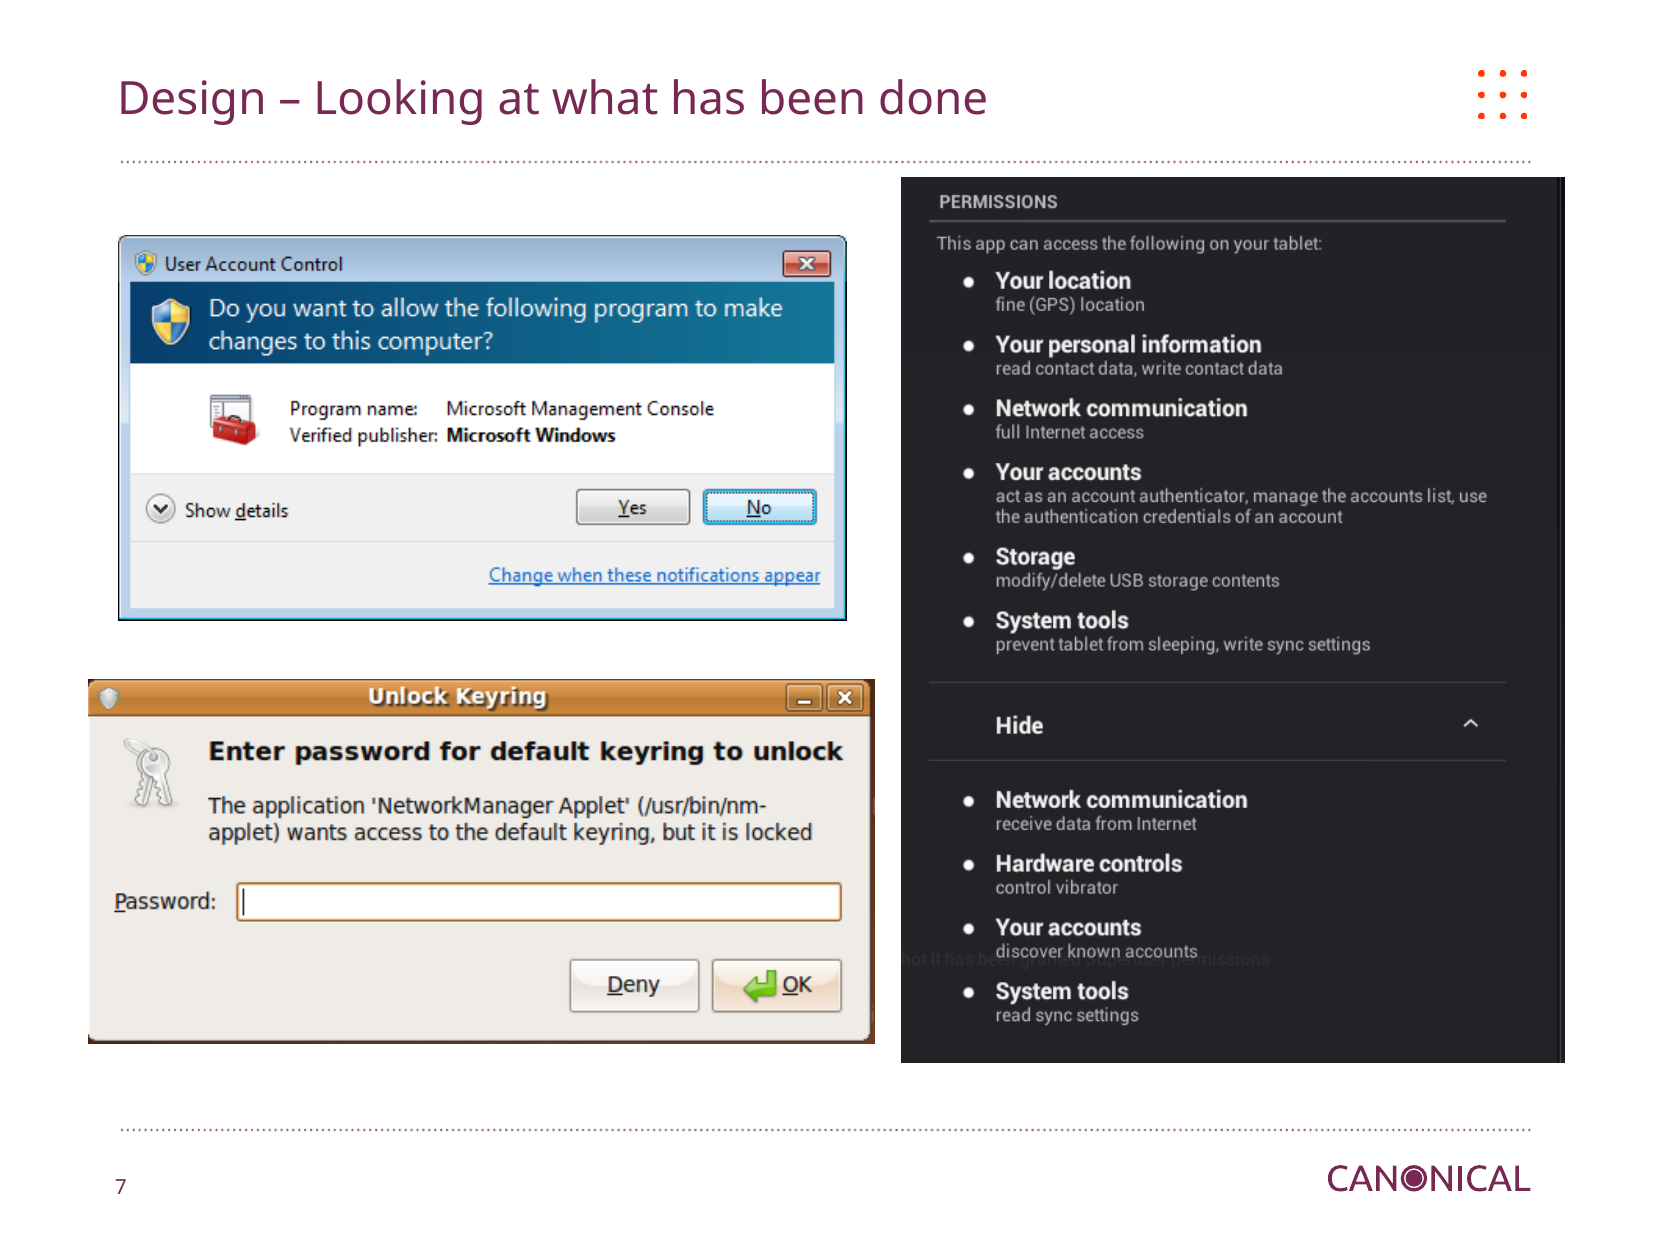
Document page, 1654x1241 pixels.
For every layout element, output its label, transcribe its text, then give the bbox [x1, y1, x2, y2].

picture [1478, 70, 1527, 119]
picture [901, 177, 1565, 1063]
picture [111, 1127, 1533, 1134]
picture [88, 679, 875, 1044]
picture [118, 235, 847, 621]
title Design – Looking at what has been done [117, 71, 1447, 123]
picture [111, 159, 1533, 166]
